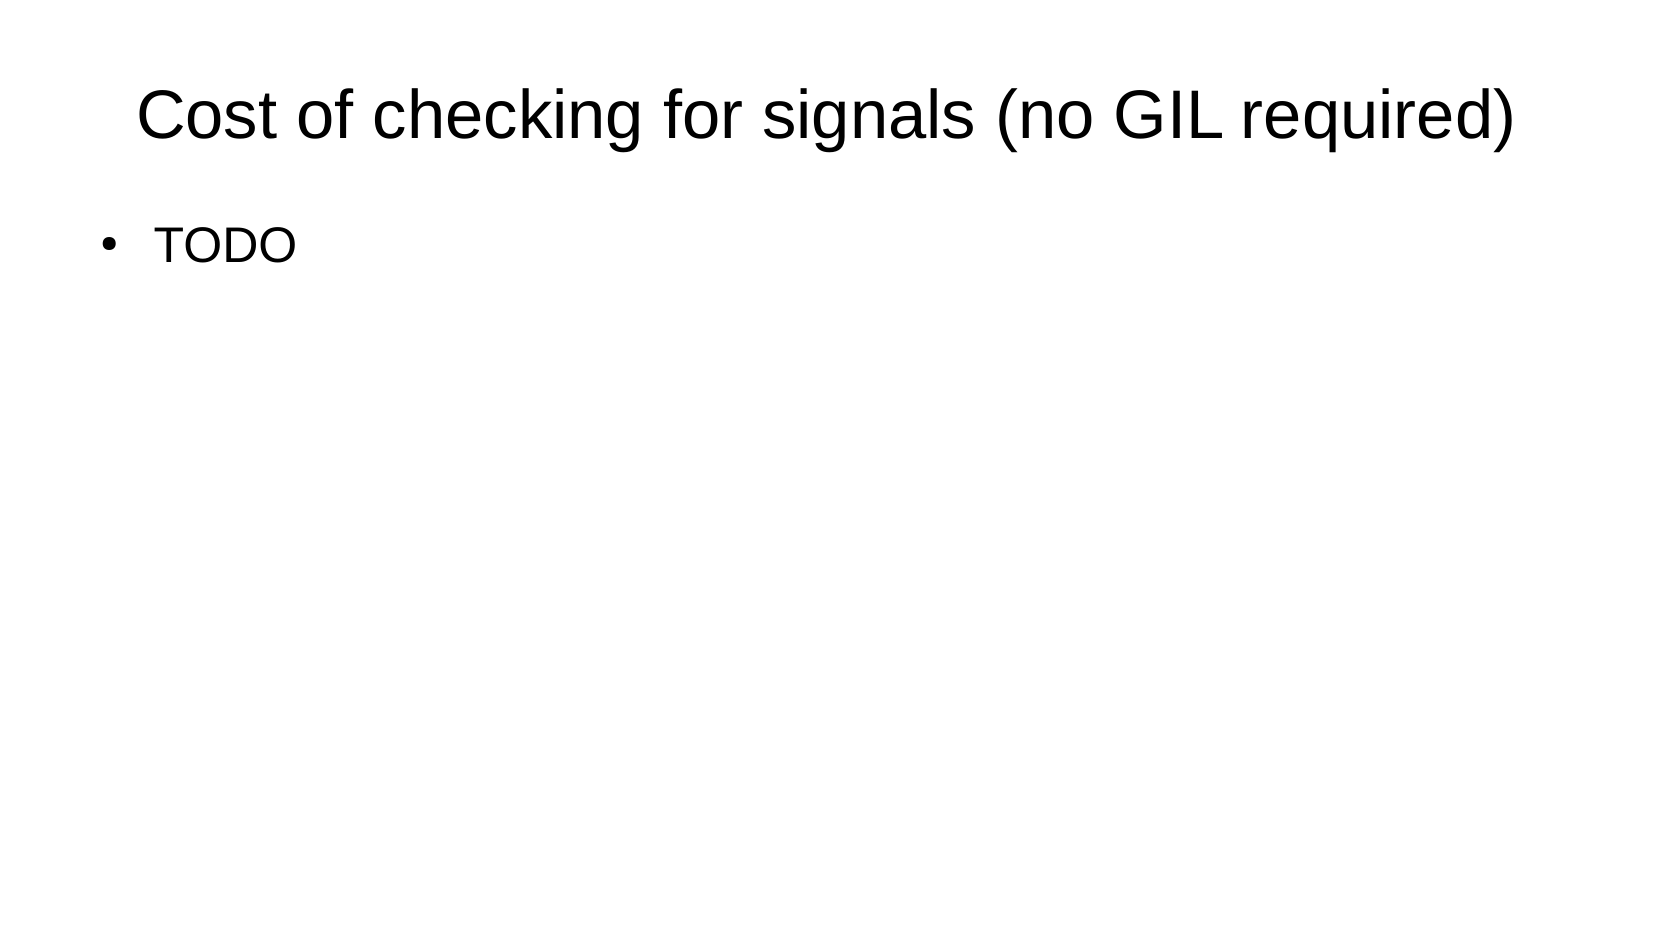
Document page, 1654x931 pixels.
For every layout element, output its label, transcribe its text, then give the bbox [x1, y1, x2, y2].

list TODO [82, 217, 1571, 758]
title Cost of checking for signals (no GIL required) [82, 37, 1571, 193]
